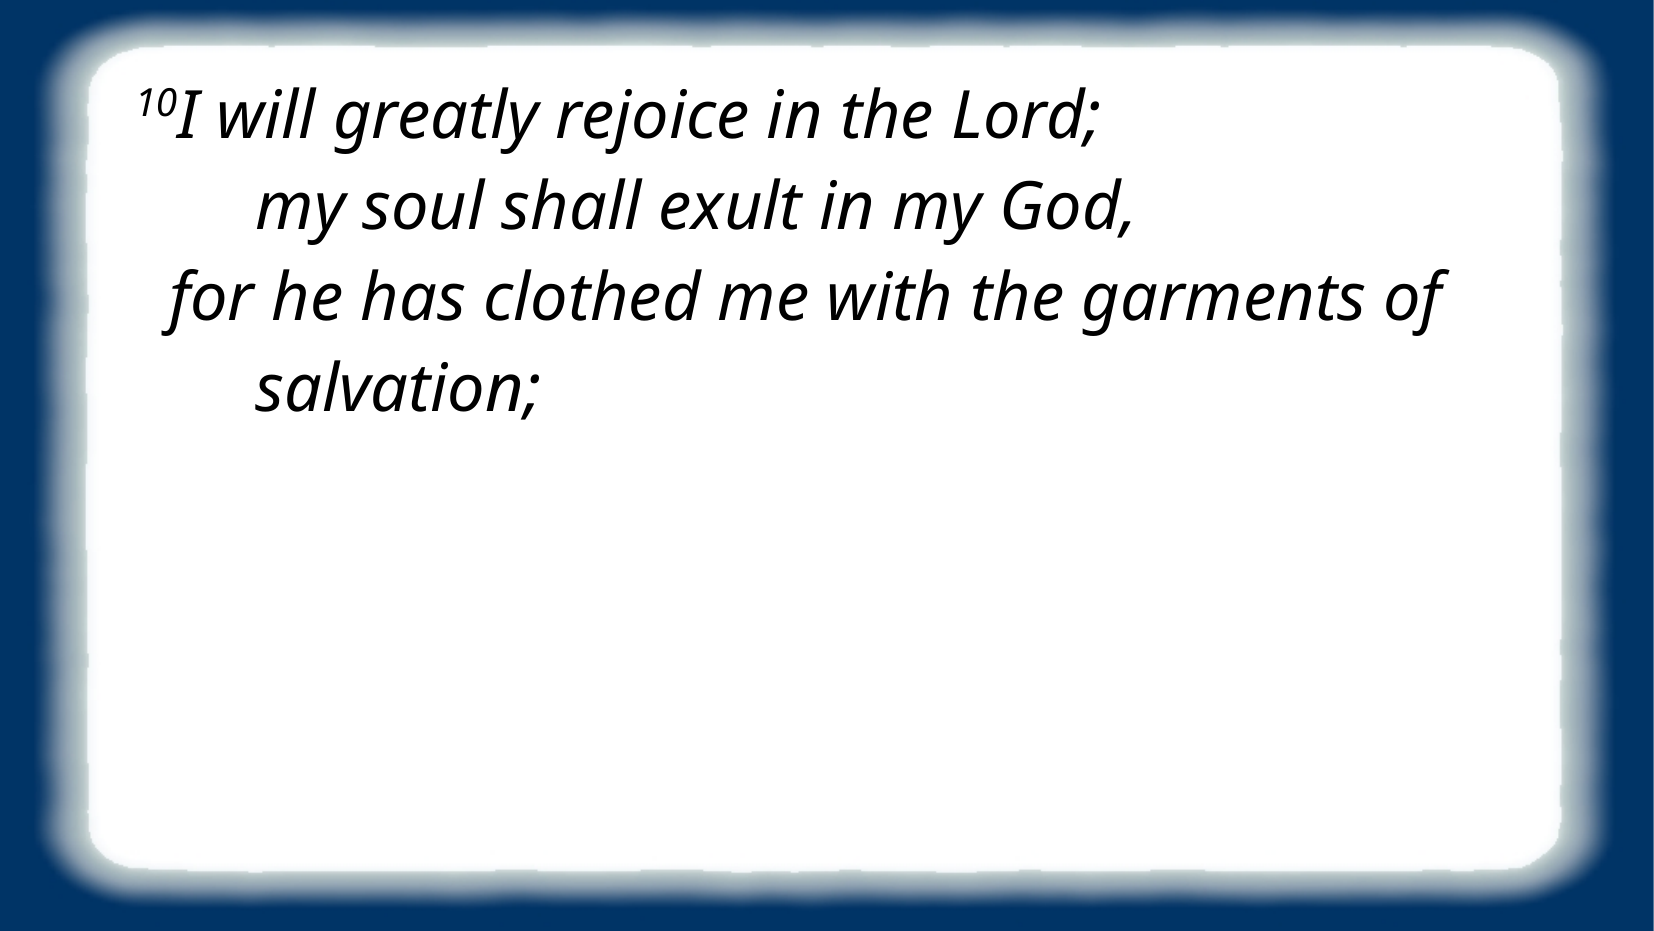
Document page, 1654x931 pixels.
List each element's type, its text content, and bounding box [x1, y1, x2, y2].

picture [0, 0, 1654, 931]
text_box 10I will greatly rejoice in the Lord; my soul shall exult in my God, for he has clothed me with the garments of salvation; [120, 60, 1516, 430]
